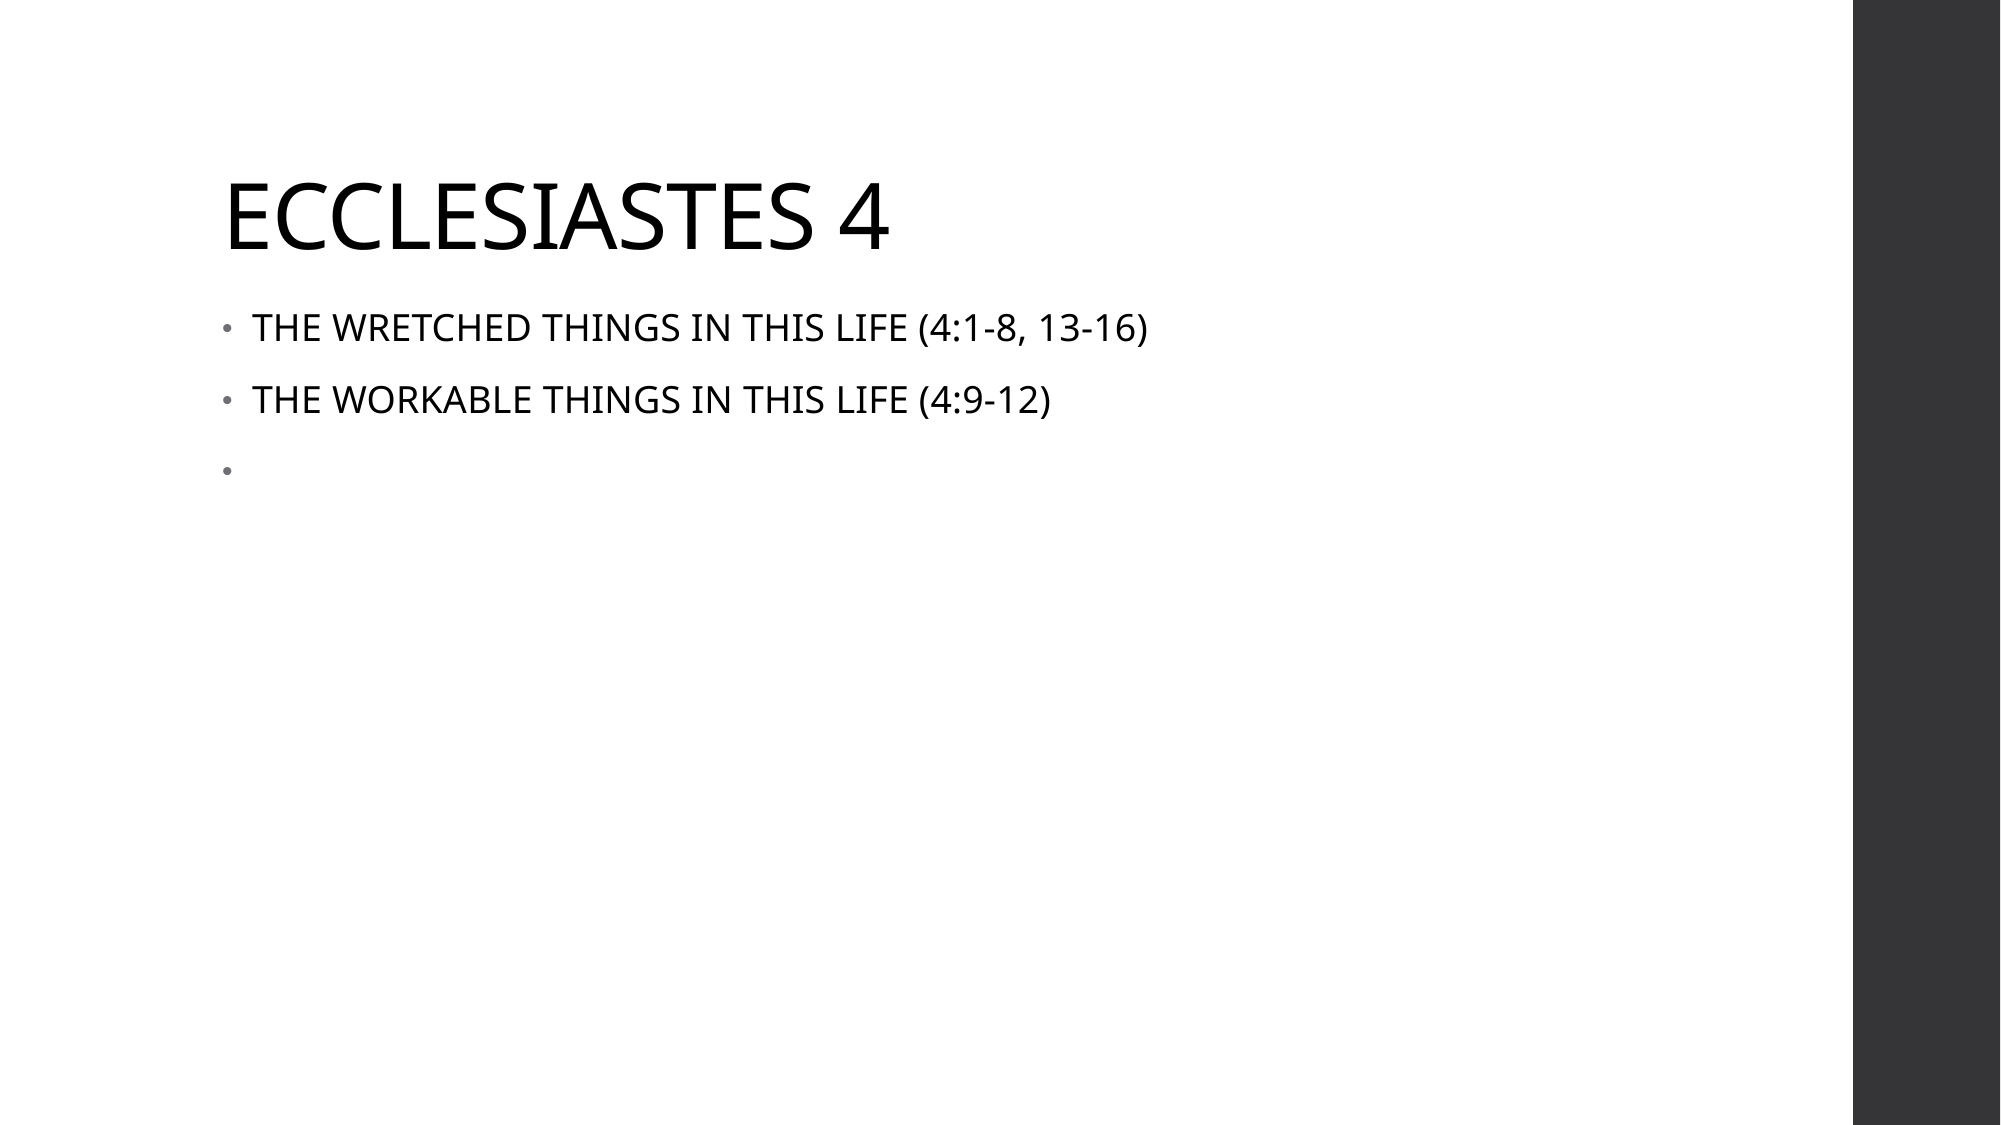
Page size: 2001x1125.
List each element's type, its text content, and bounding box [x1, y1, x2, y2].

title ECCLESIASTES 4 [206, 60, 1797, 278]
list THE WRETCHED THINGS IN THIS LIFE (4:1-8, 13-16) THE WORKABLE THINGS IN THIS LIFE (4:9-12) [206, 299, 1617, 1014]
